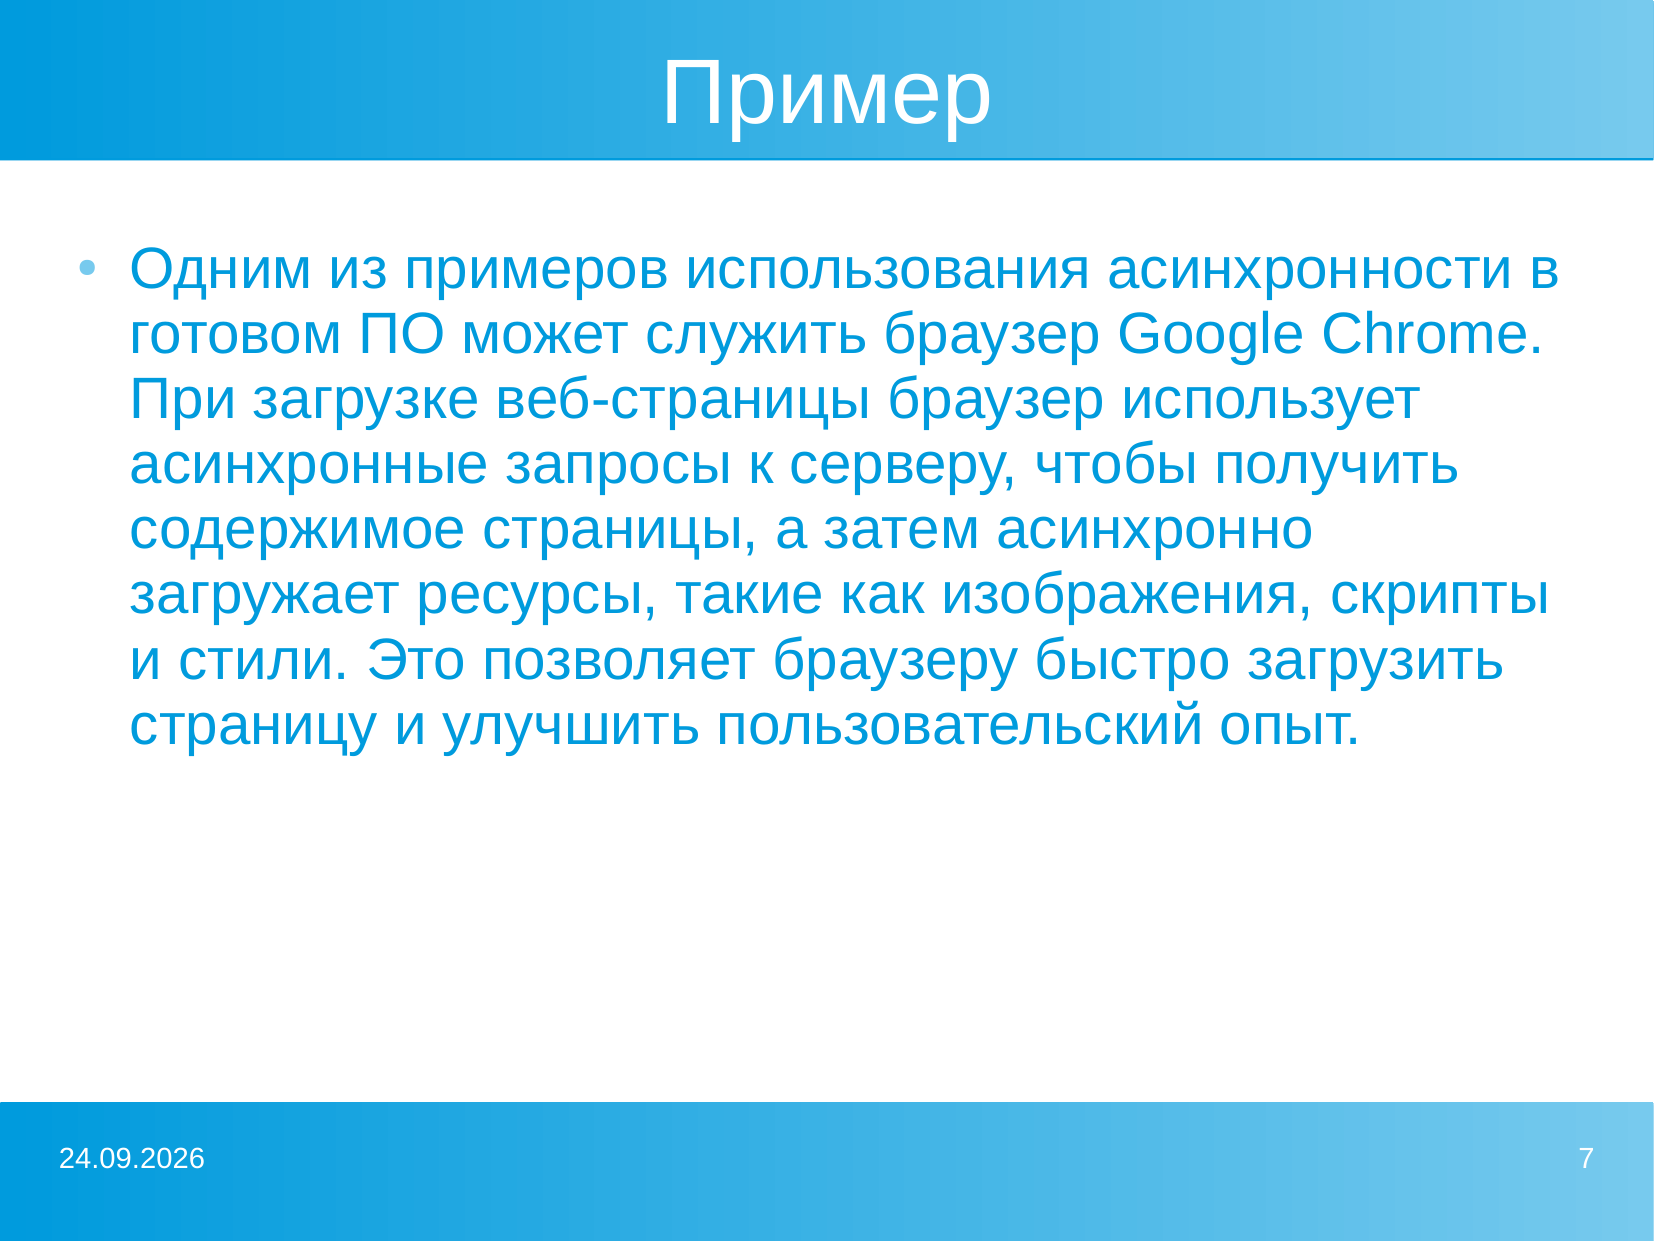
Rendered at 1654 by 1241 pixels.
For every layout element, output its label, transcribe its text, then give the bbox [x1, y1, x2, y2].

list Одним из примеров использования асинхронности в готовом ПО может служить браузер Google Chrome. При загрузке веб-страницы браузер использует асинхронные запросы к серверу, чтобы получить содержимое страницы, а затем асинхронно загружает ресурсы, такие как изображения, скрипты и стили. Это позволяет браузеру быстро загрузить страницу и улучшить пользовательский опыт. [59, 236, 1595, 1024]
title Пример [59, 39, 1595, 144]
